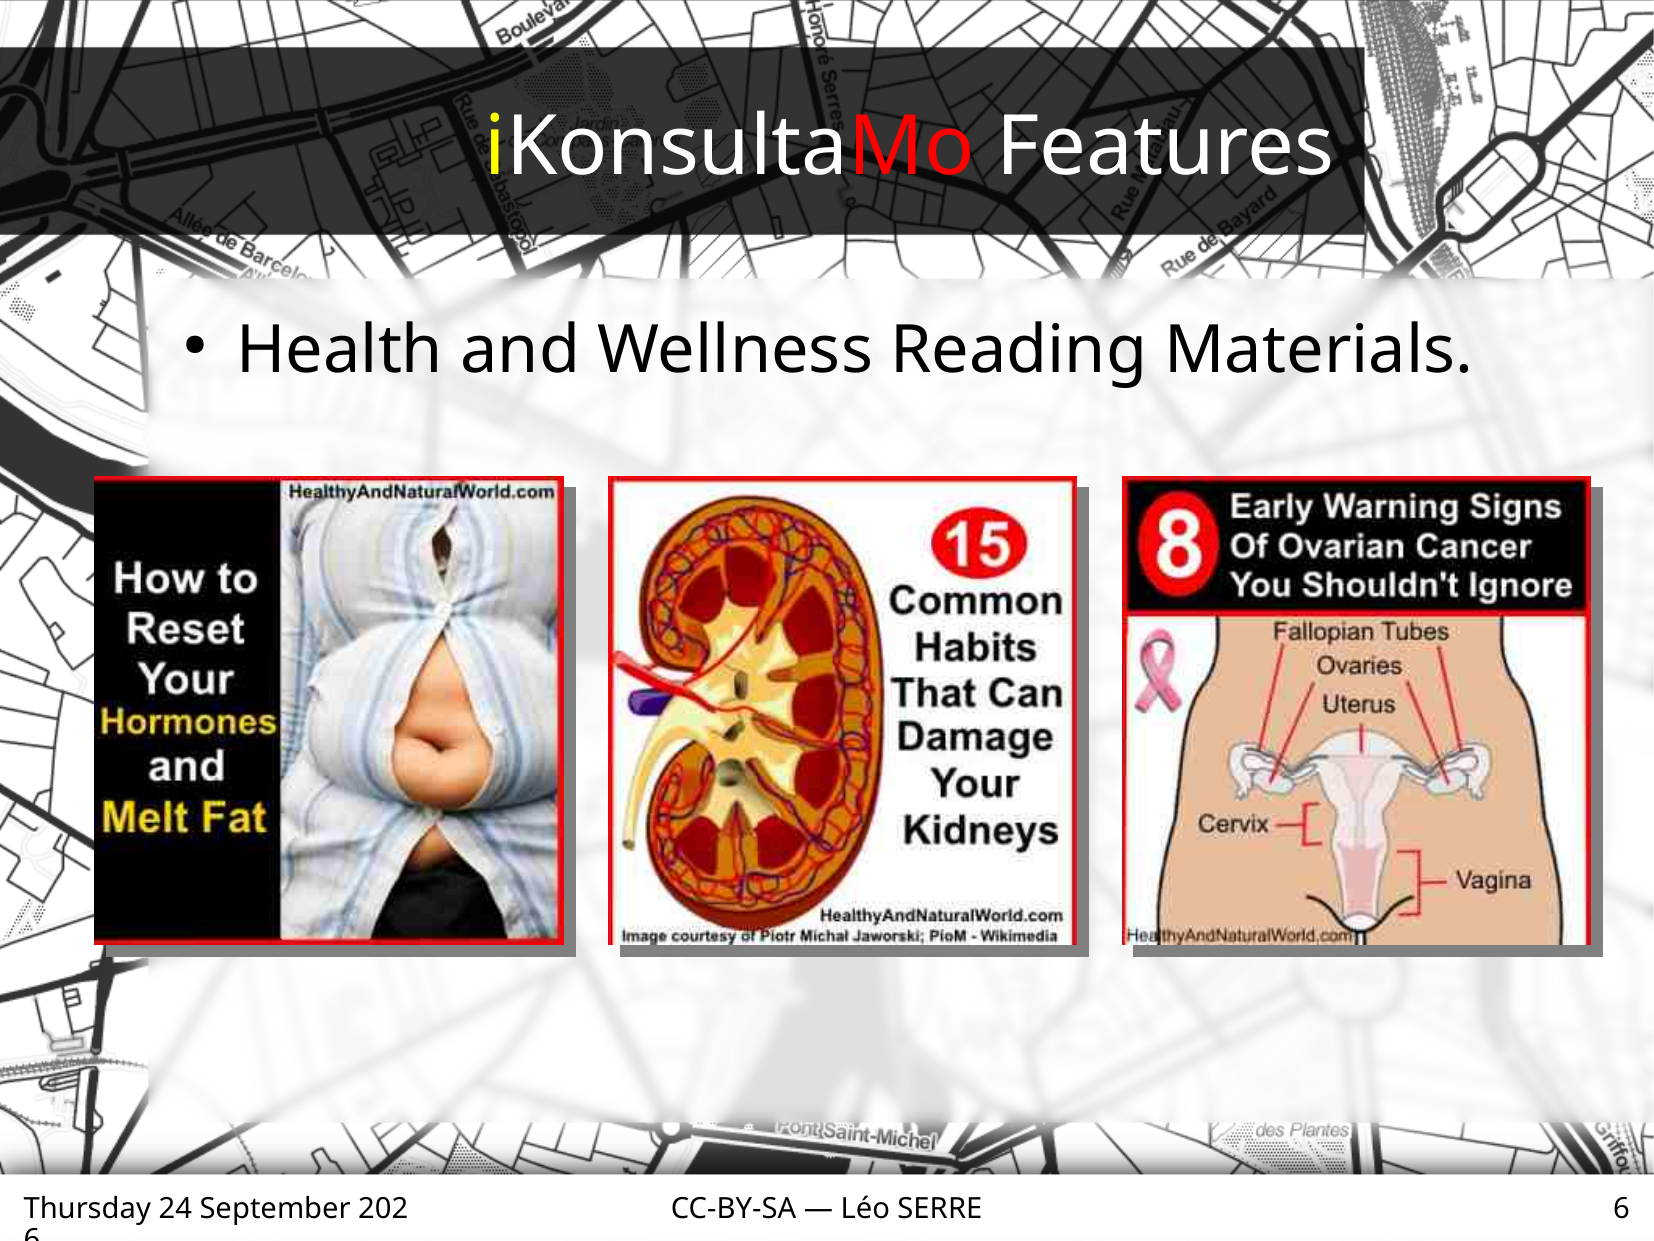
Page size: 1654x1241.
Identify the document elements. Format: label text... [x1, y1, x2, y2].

picture [0, 0, 1654, 1241]
list Health and Wellness Reading Materials. [165, 301, 1621, 1111]
title iKonsultaMo Features [82, 49, 1335, 237]
